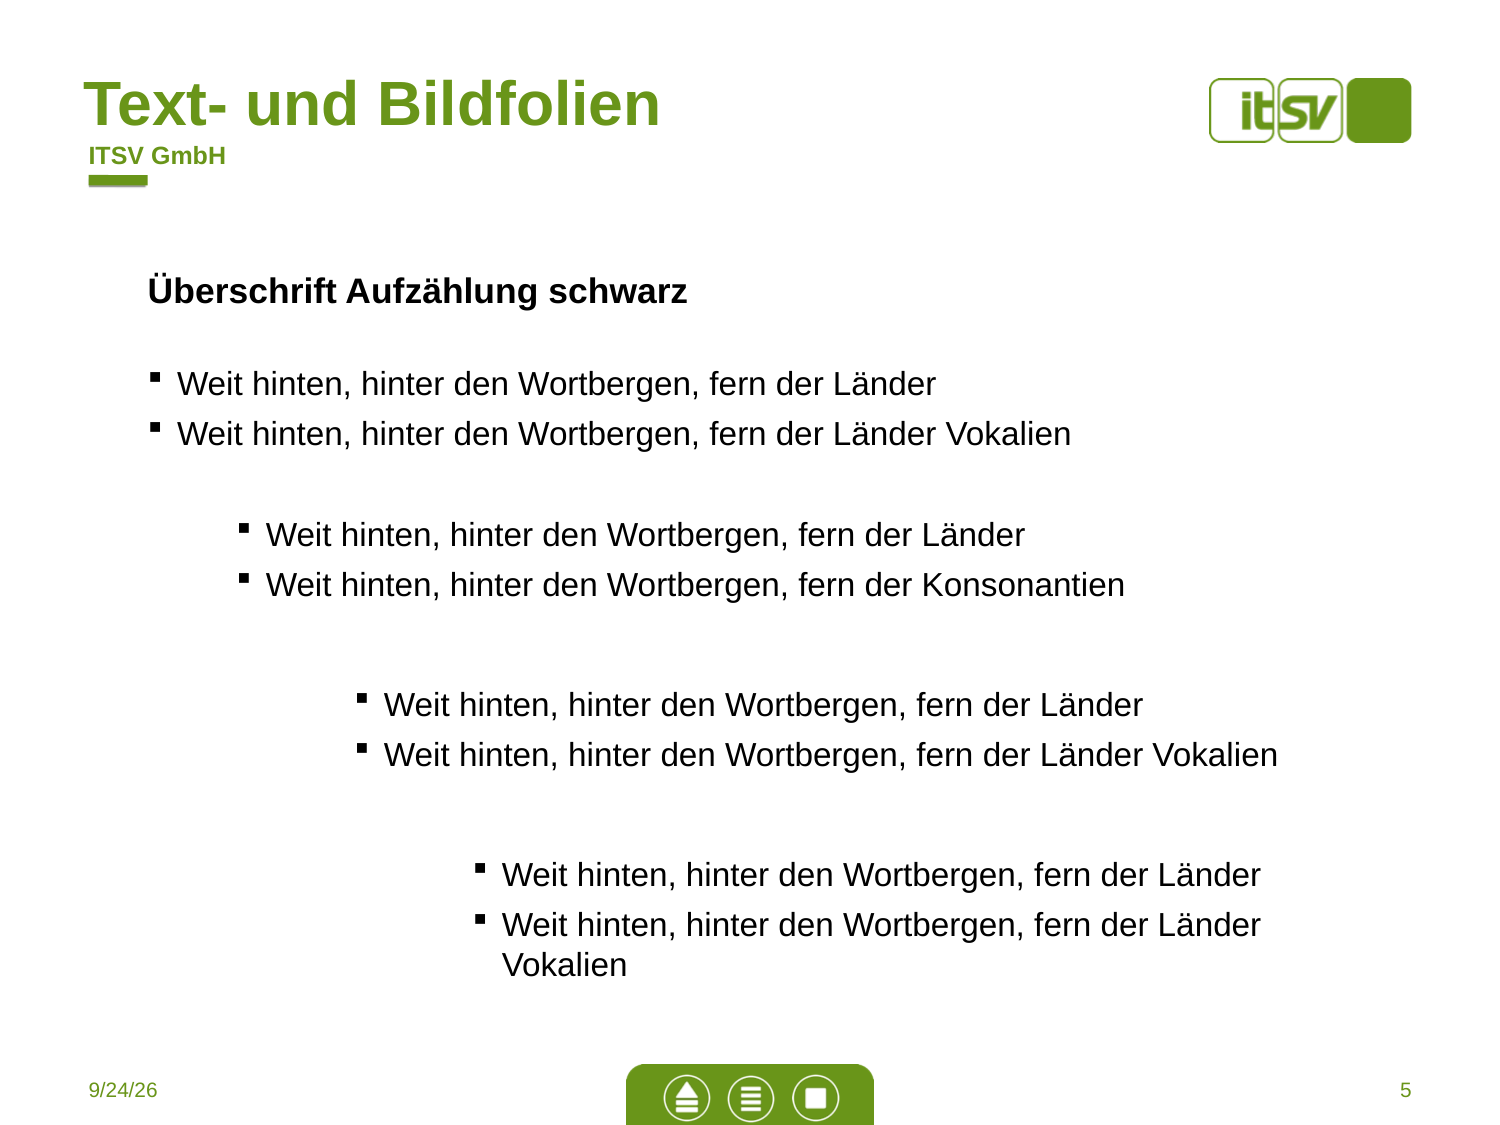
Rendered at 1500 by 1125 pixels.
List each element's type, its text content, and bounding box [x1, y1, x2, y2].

title Text- und Bildfolien [83, 62, 1196, 139]
picture [1209, 78, 1412, 143]
picture [626, 1064, 874, 1125]
list Weit hinten, hinter den Wortbergen, fern der Länder Weit hinten, hinter den Wortbergen, fern der Länder Vokalien Weit hinten, hinter den Wortbergen, fern der Länder Weit hinten, hinter den Wortbergen, fern der Konsonantien Weit hinten, hinter den Wortbergen, fern der Länder Weit hinten, hinter den Wortbergen, fern der Länder Vokalien Weit hinten, hinter den Wortbergen, fern der Länder Weit hinten, hinter den Wortbergen, fern der Länder Vokalien [147, 361, 1353, 952]
subtitle Überschrift Aufzählung schwarz [147, 268, 1353, 312]
slide_number <number> [1074, 1076, 1412, 1115]
slide_number 2/24/20 [88, 1076, 425, 1115]
